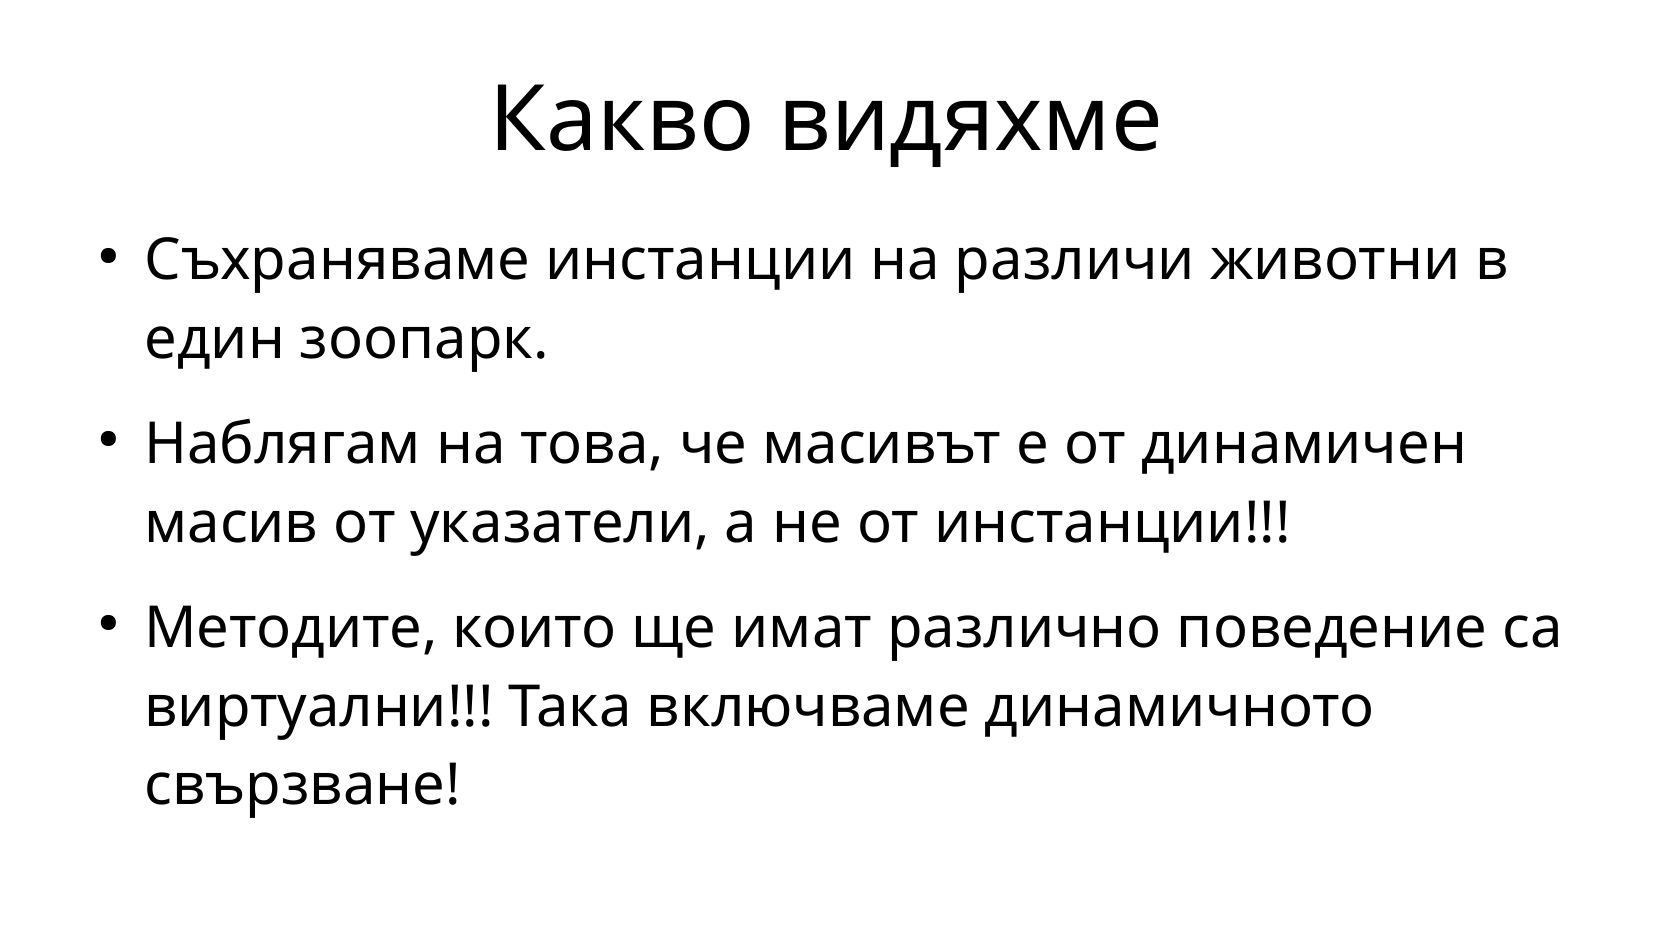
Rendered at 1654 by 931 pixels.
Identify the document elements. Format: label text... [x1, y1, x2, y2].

list Съхраняваме инстанции на различи животни в един зоопарк. Наблягам на това, че масивът е от динамичен масив от указатели, а не от инстанции!!! Методите, които ще имат различно поведение са виртуални!!! Така включваме динамичното свързване! [82, 217, 1571, 826]
title Какво видяхме [82, 37, 1571, 193]
